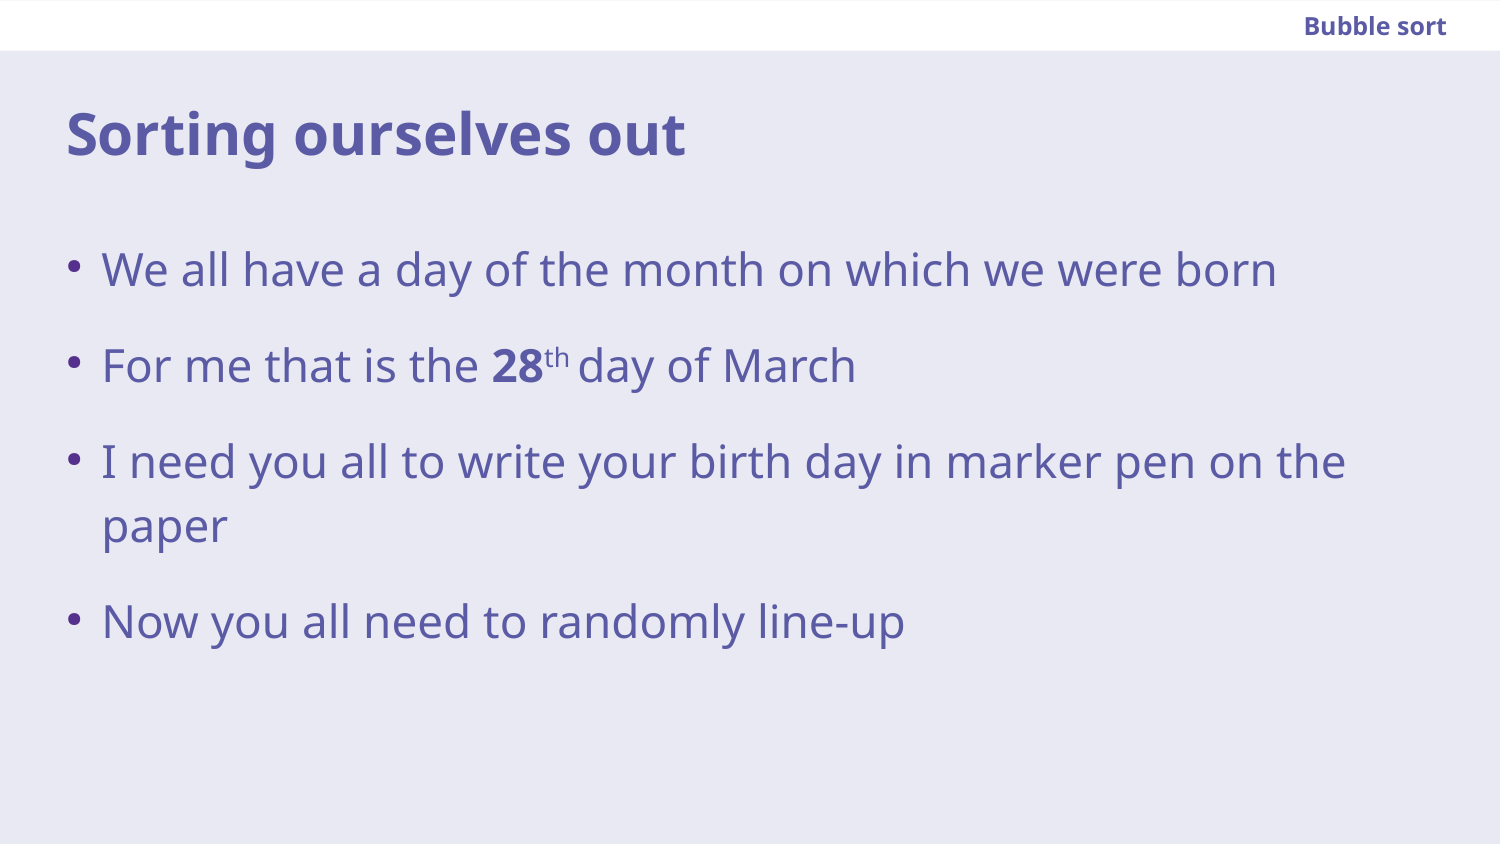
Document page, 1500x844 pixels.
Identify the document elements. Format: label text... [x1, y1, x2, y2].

text_box Sorting ourselves out [51, 74, 1441, 191]
text_box We all have a day of the month on which we were born For me that is the 28th day of March I need you all to write your birth day in marker pen on the paper Now you all need to randomly line-up [51, 216, 1453, 674]
subtitle Bubble sort [862, 0, 1448, 52]
